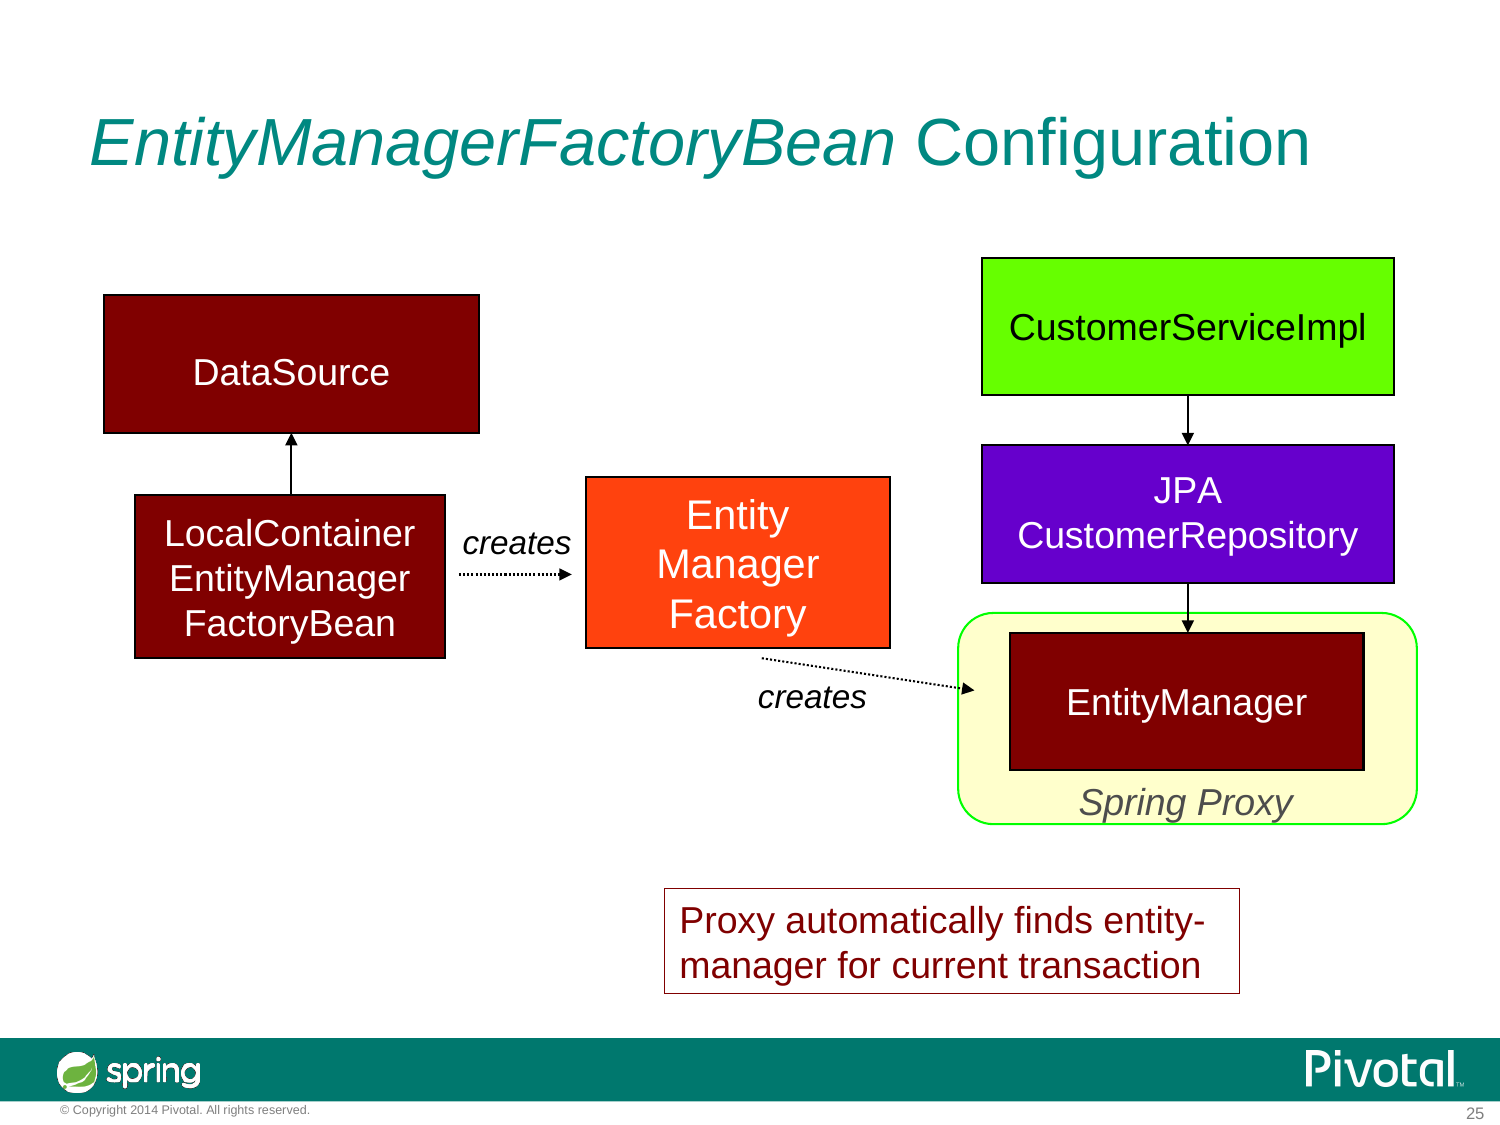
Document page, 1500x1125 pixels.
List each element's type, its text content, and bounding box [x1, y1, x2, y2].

text_box LocalContainer EntityManager FactoryBean [134, 495, 446, 658]
text_box Proxy automatically finds entity-manager for current transaction [664, 888, 1240, 994]
picture [32, 1041, 210, 1103]
text_box creates [718, 667, 907, 723]
text_box EntityManager [1009, 670, 1364, 731]
text_box Entity Manager Factory [585, 476, 890, 649]
text_box JPA CustomerRepository [988, 457, 1387, 564]
title EntityManagerFactoryBean Configuration [75, 45, 1426, 233]
text_box DataSource [103, 295, 479, 433]
text_box [958, 612, 1417, 769]
text_box CustomerServiceImpl [986, 295, 1389, 356]
text_box [981, 445, 1394, 583]
text_box creates [423, 513, 585, 570]
picture [1306, 1050, 1464, 1087]
text_box Spring Proxy [941, 769, 1430, 831]
text_box [981, 257, 1394, 396]
